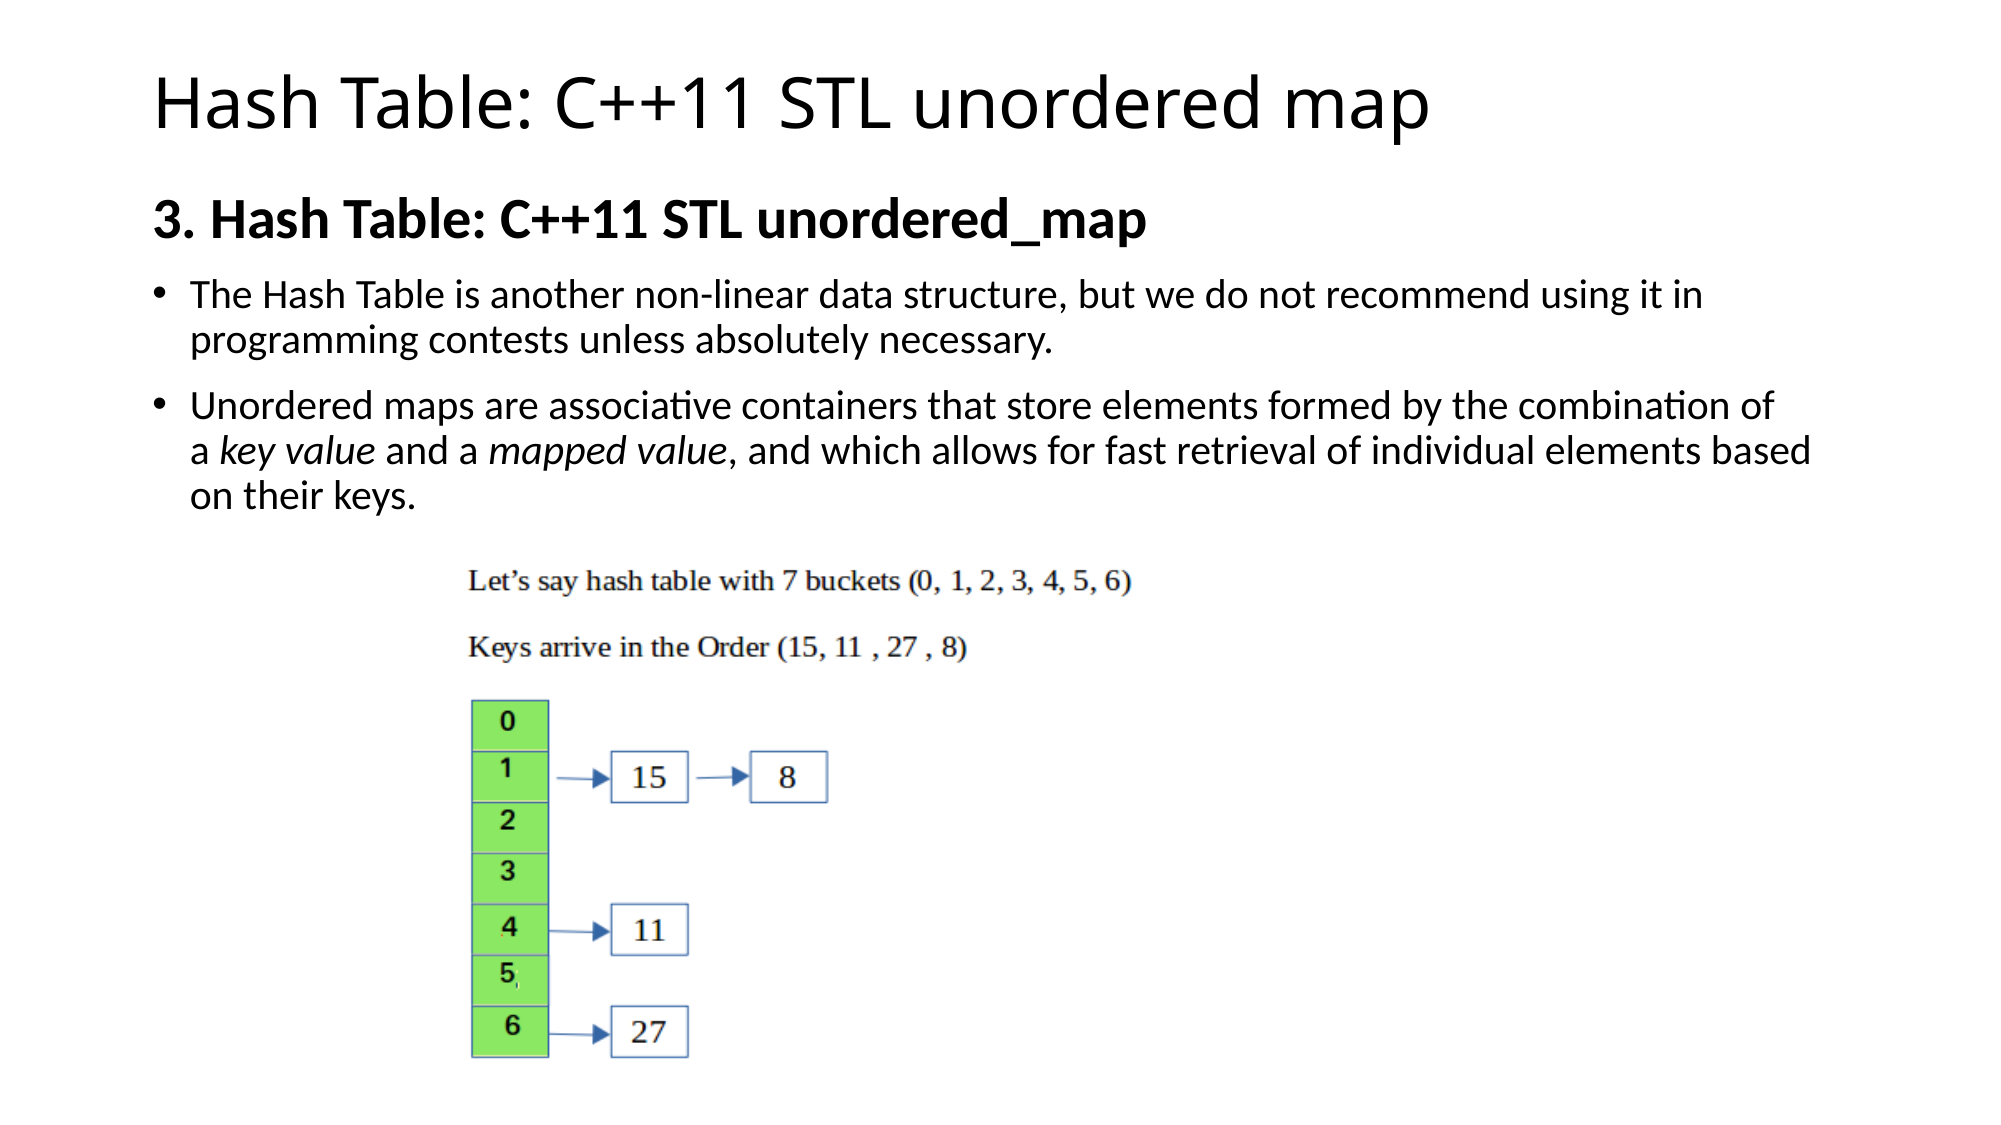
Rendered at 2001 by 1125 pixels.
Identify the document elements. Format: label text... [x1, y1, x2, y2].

text_box Hash Table: C++11 STL unordered map [137, 59, 1863, 152]
text_box 3. Hash Table: C++11 STL unordered_map The Hash Table is another non-linear data structure, but we do not recommend using it in programming contests unless absolutely necessary. Unordered maps are associative containers that store elements formed by the combination of a key value and a mapped value, and which allows for fast retrieval of individual elements based on their keys. [137, 181, 1863, 1014]
picture [420, 538, 1158, 1080]
